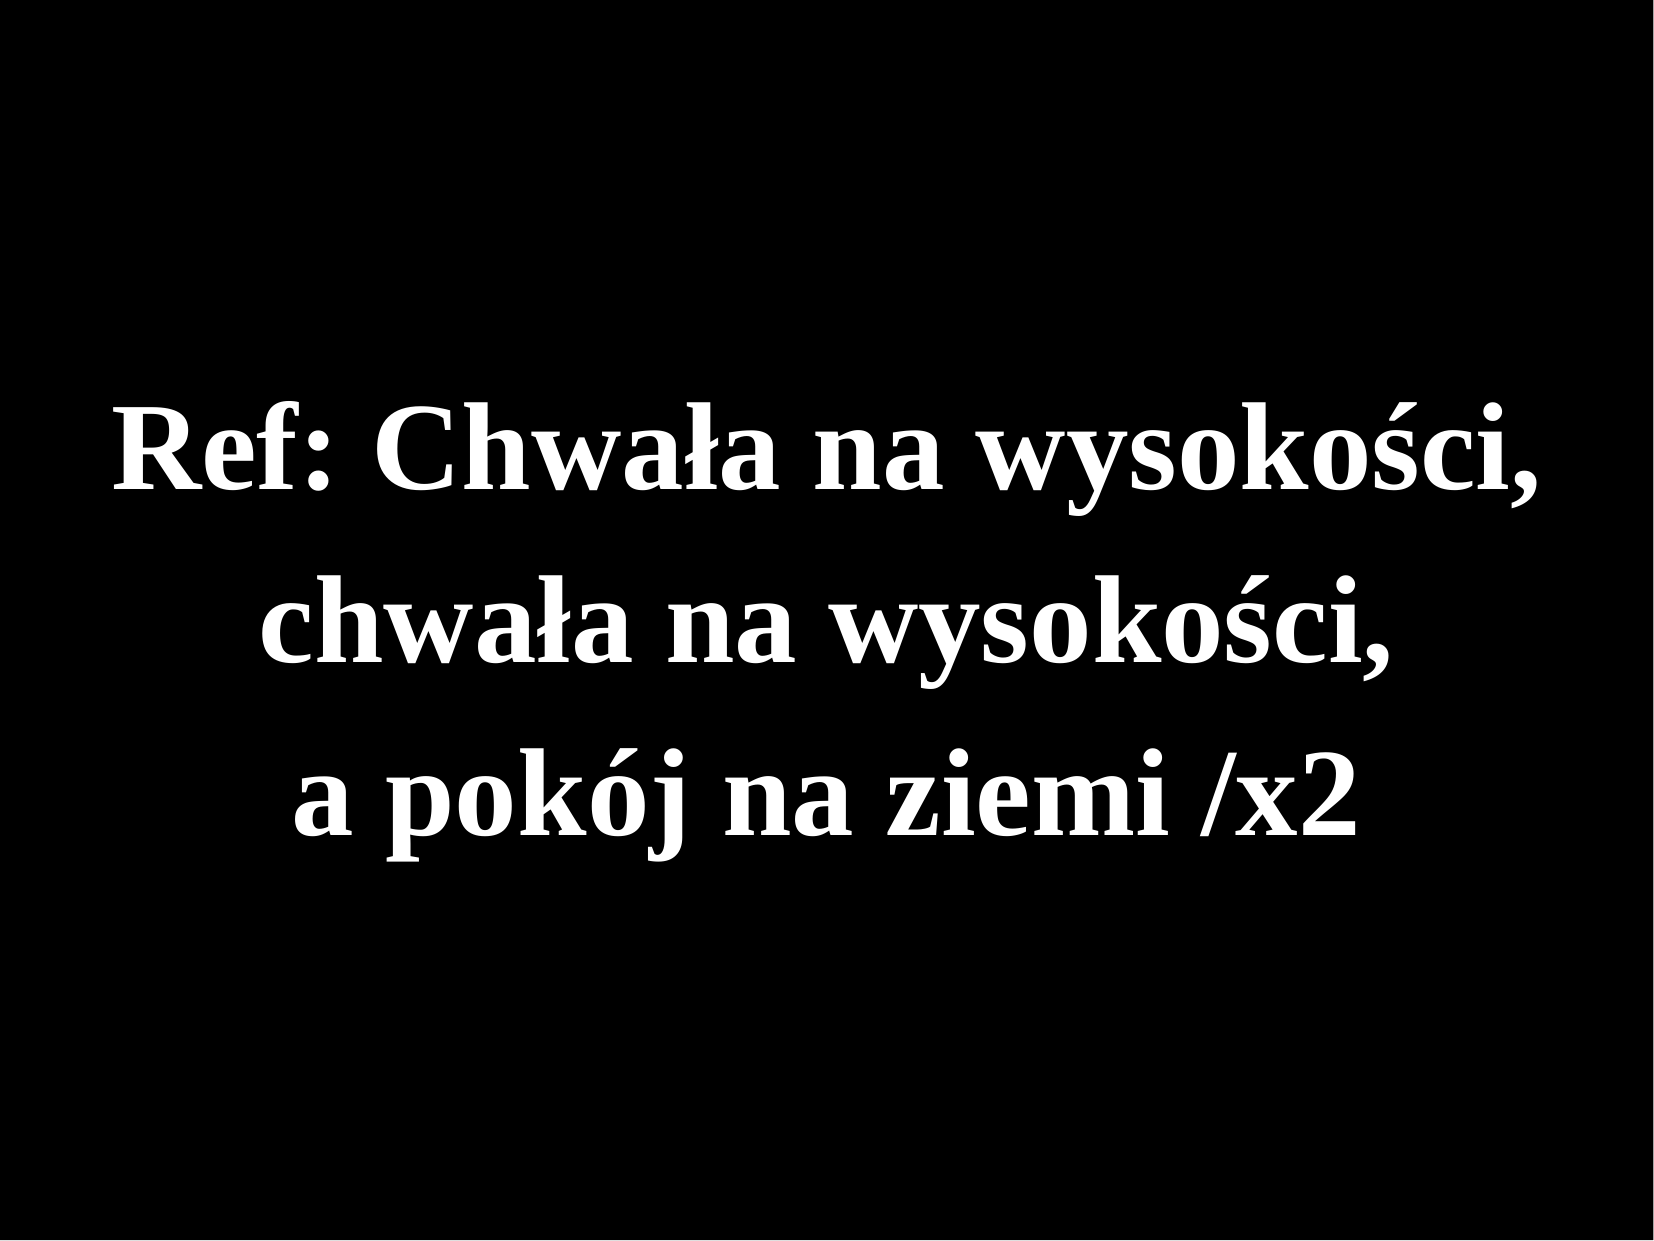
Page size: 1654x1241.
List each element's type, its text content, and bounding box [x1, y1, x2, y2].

title Ref: Chwała na wysokości, ppp chwała na wysokości, ppp a pokój na ziemi /x2 [0, 0, 1654, 1241]
